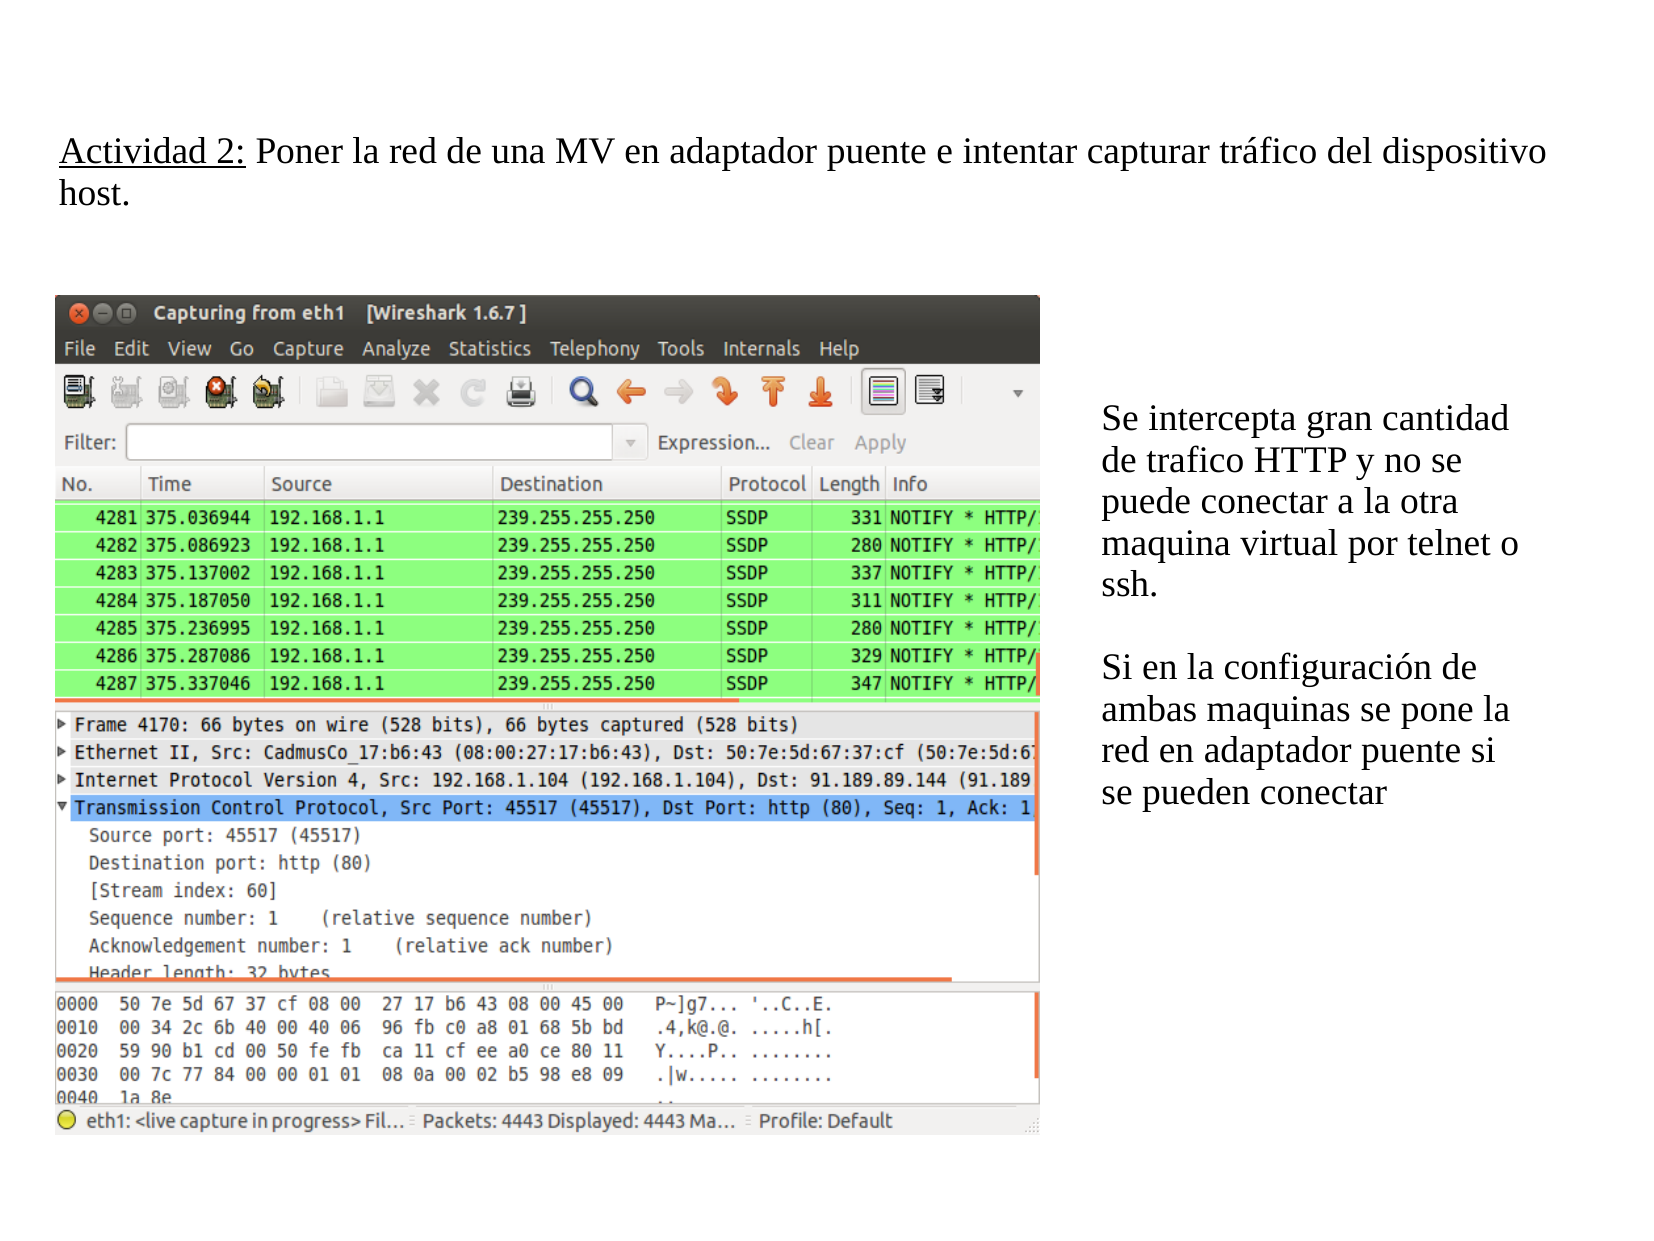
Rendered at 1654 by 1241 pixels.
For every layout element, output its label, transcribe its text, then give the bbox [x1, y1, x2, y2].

picture [55, 295, 1040, 1135]
subtitle Actividad 2: Poner la red de una MV en adaptador puente e intentar capturar tráfico del dispositivo host. [59, 70, 1630, 331]
text_box Se intercepta gran cantidad de trafico HTTP y no se puede conectar a la otra maquina virtual por telnet o ssh. Si en la configuración de ambas maquinas se pone la red en adaptador puente si se pueden conectar [1086, 389, 1548, 818]
